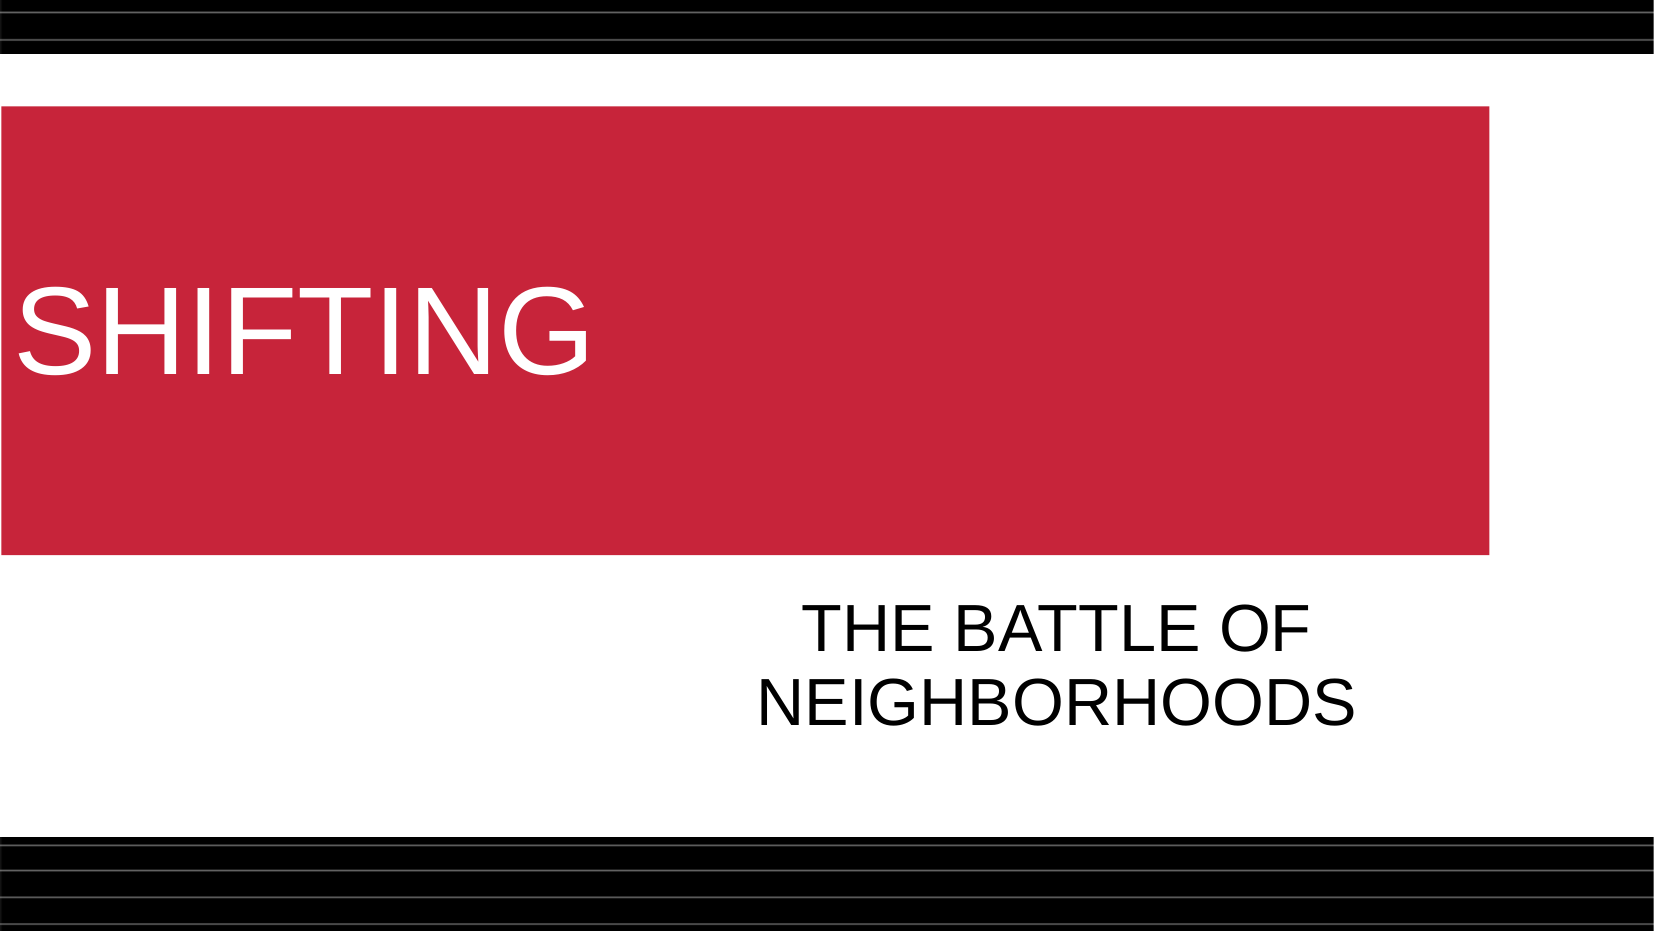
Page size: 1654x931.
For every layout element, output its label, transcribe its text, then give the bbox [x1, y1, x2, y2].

picture [0, 0, 1654, 54]
picture [0, 837, 1654, 931]
subtitle THE BATTLE OF NEIGHBORHOODS [625, 590, 1489, 804]
title SHIFTING [1, 106, 1490, 556]
